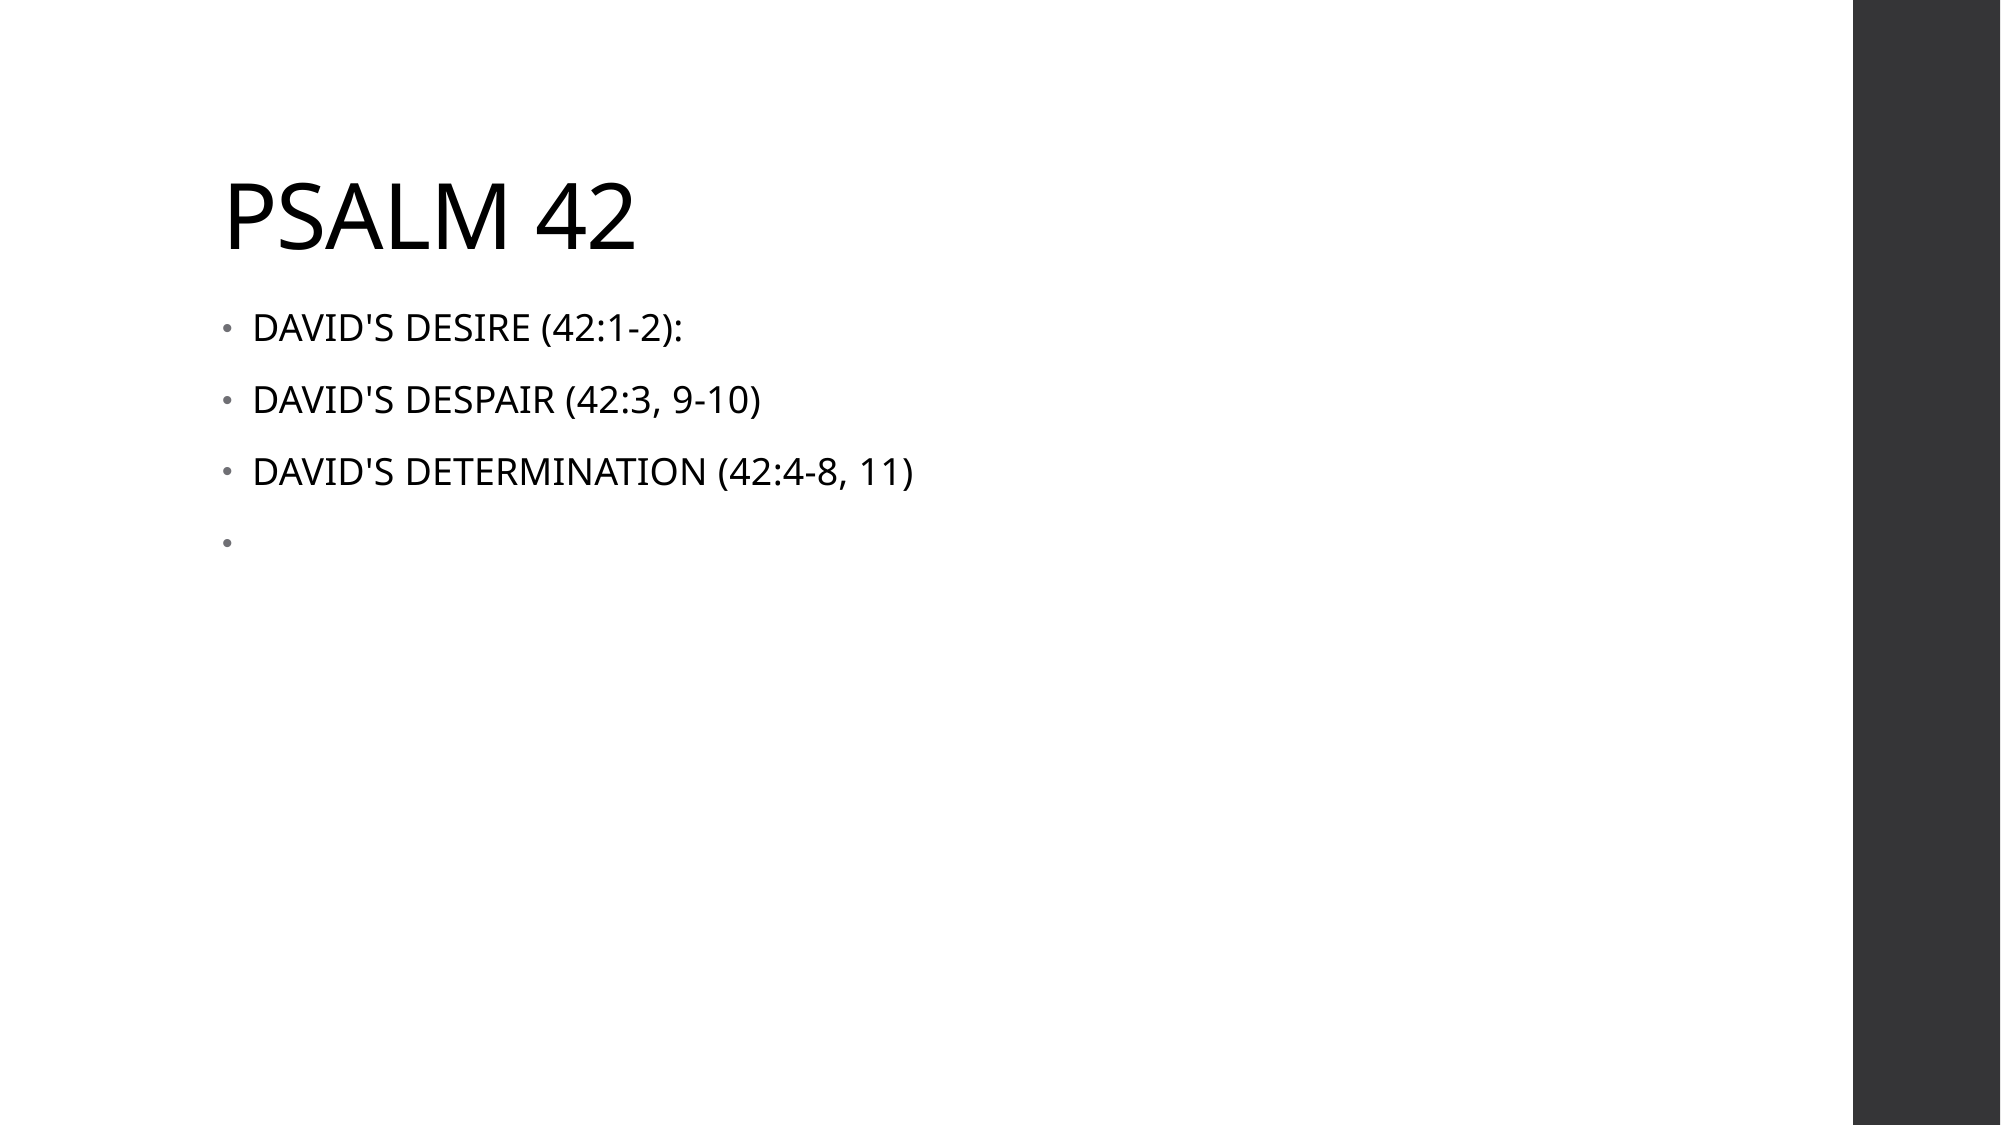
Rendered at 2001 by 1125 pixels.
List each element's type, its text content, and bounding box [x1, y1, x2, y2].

title PSALM 42 [206, 60, 1797, 278]
list DAVID'S DESIRE (42:1-2): DAVID'S DESPAIR (42:3, 9-10) DAVID'S DETERMINATION (42:4-8, 11) [206, 299, 1617, 1014]
